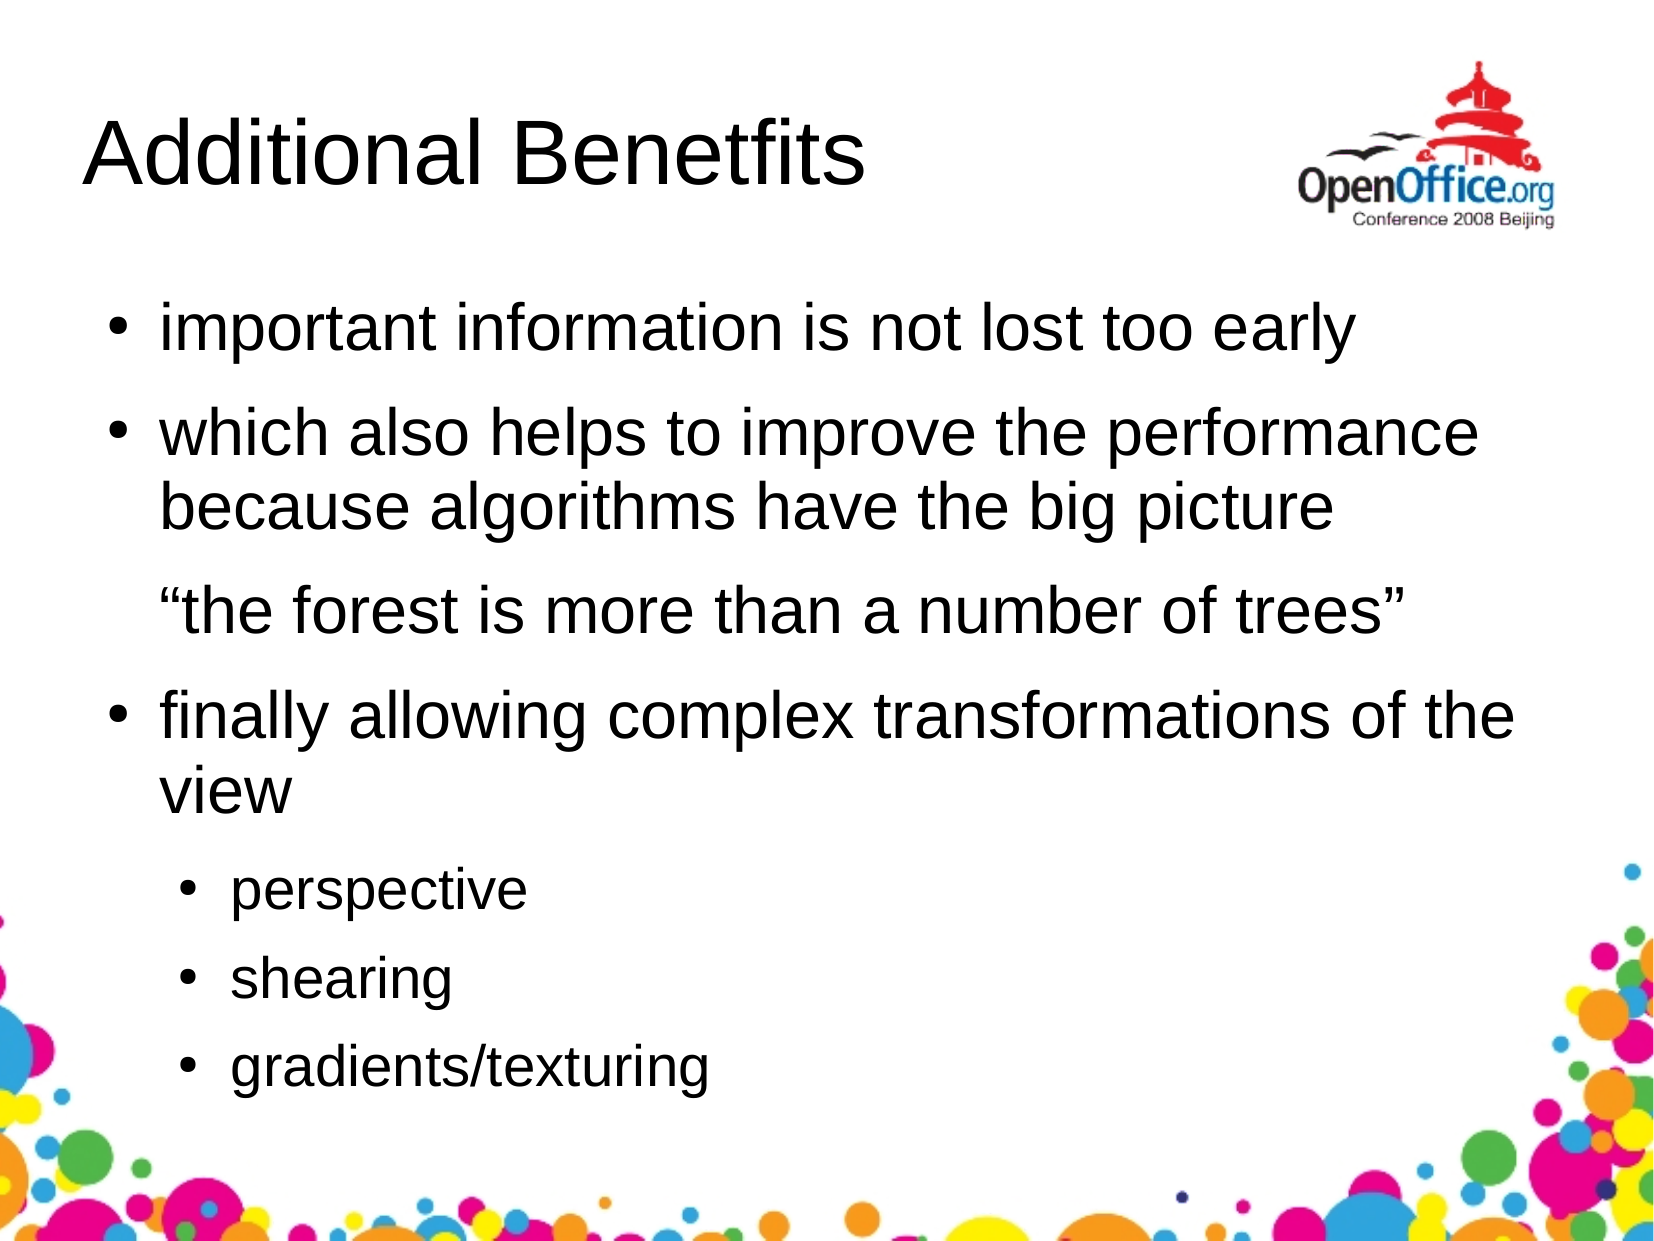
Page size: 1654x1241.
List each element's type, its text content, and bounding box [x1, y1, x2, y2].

list important information is not lost too early which also helps to improve the performance because algorithms have the big picture “the forest is more than a number of trees” finally allowing complex transformations of the view perspective shearing gradients/texturing [88, 290, 1577, 1109]
picture [0, 810, 1654, 1241]
picture [1285, 51, 1569, 250]
title Additional Benetfits [82, 49, 1258, 257]
